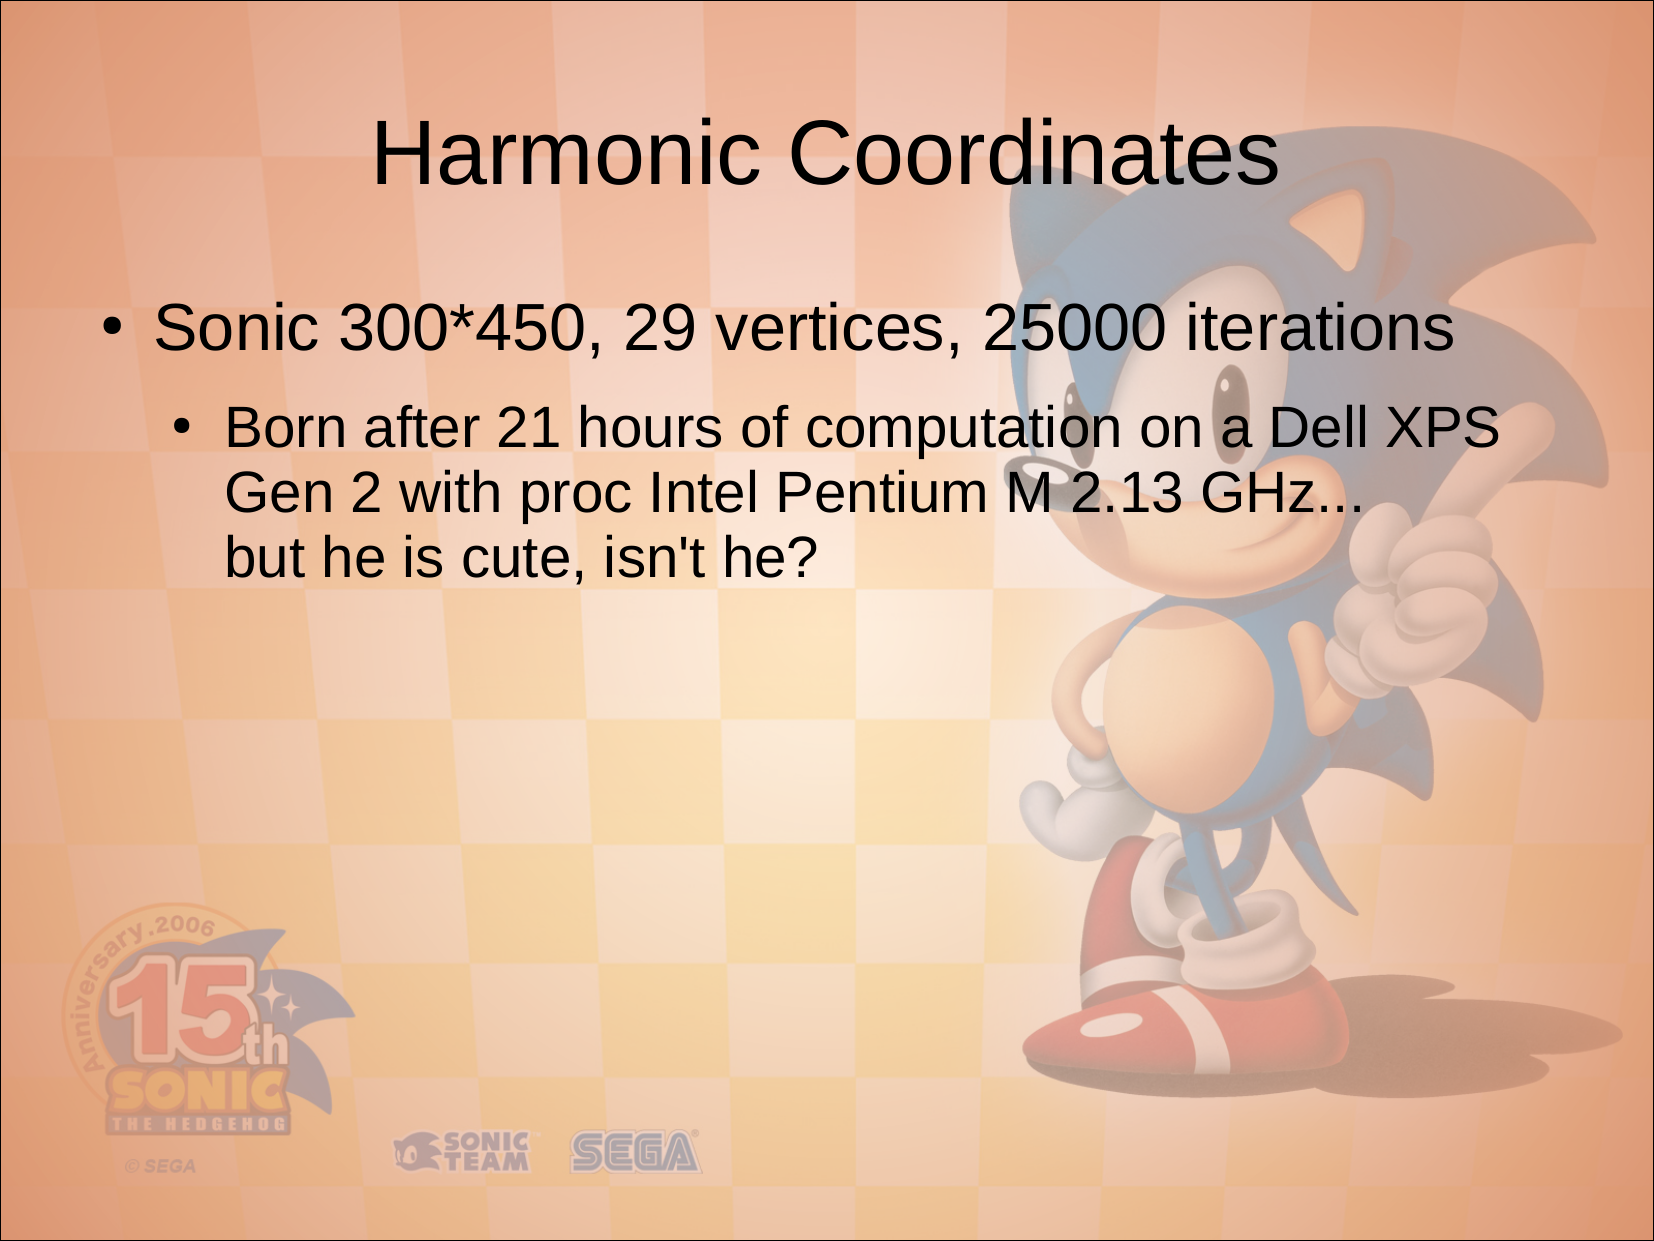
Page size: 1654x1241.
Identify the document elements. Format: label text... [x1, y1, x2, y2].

picture [383, 620, 1235, 1182]
list Sonic 300*450, 29 vertices, 25000 iterations Born after 21 hours of computation on a Dell XPS Gen 2 with proc Intel Pentium M 2.13 GHz... but he is cute, isn't he? [82, 290, 1571, 1094]
title Harmonic Coordinates [82, 56, 1571, 250]
